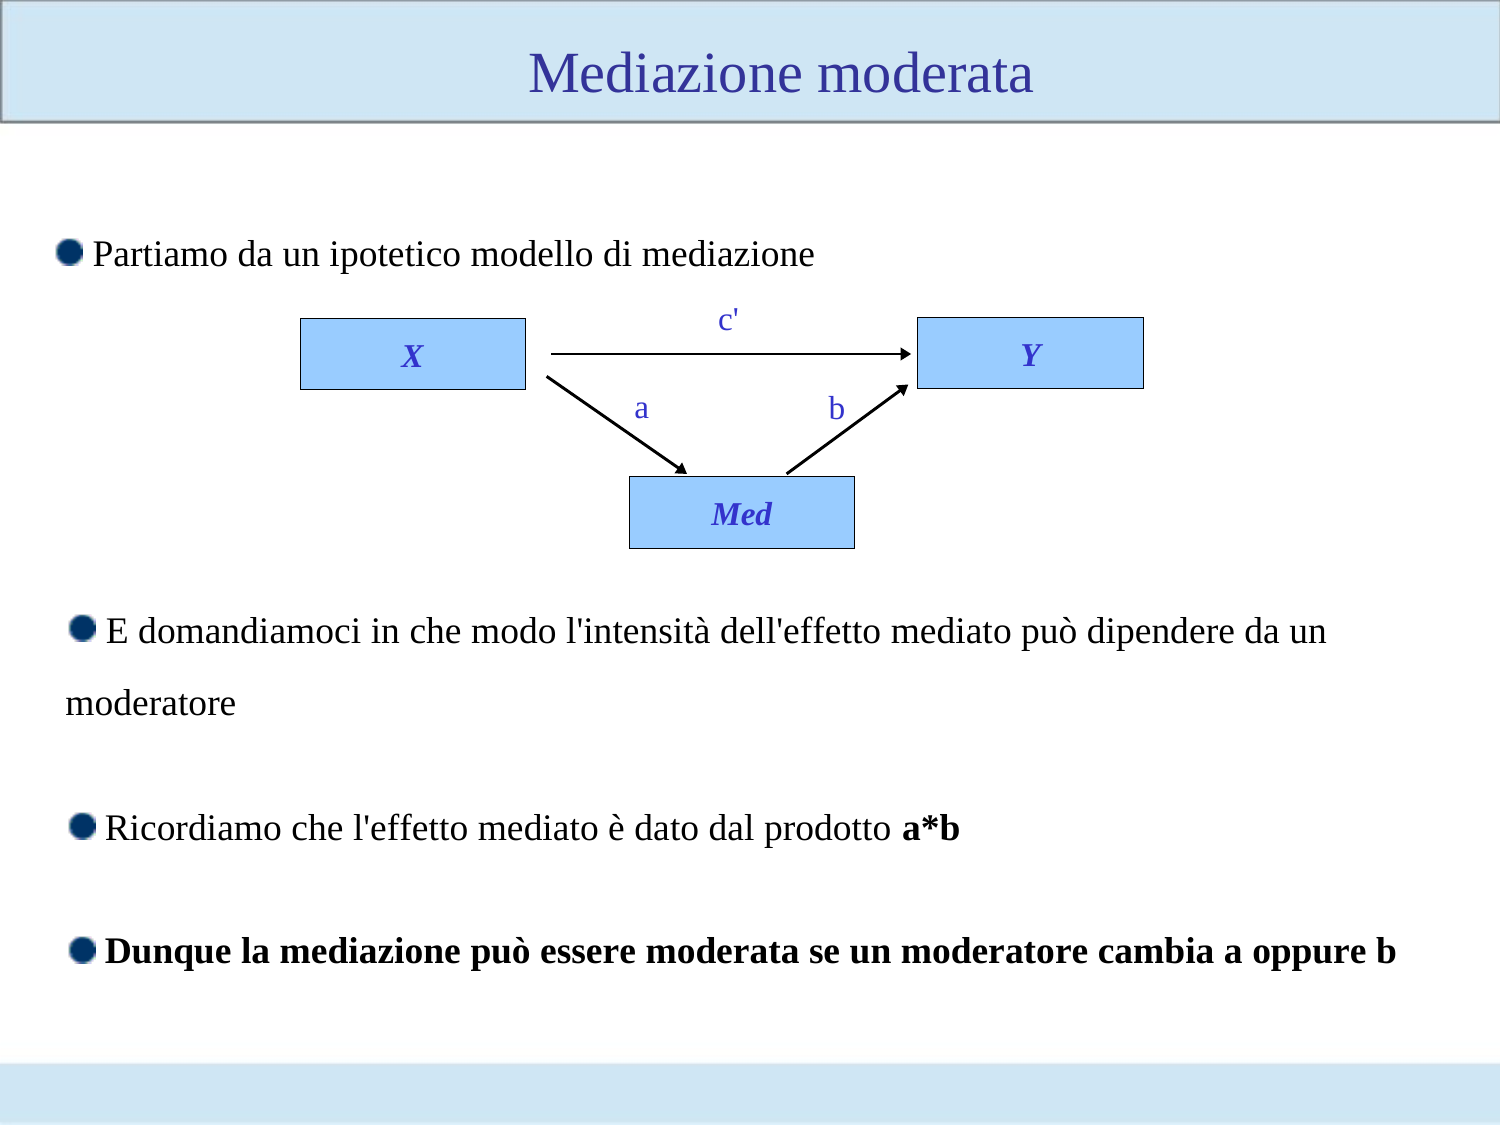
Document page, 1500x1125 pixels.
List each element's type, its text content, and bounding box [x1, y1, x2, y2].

text_box a [545, 378, 736, 486]
text_box Y [917, 317, 1144, 389]
text_box Med [629, 476, 855, 549]
text_box X [300, 318, 526, 390]
picture [0, 0, 1500, 1125]
text_box c' [631, 289, 826, 378]
title Mediazione moderata [249, 21, 1313, 117]
text_box E domandiamoci in che modo l'intensità dell'effetto mediato può dipendere da un moderatore Ricordiamo che l'effetto mediato è dato dal prodotto a*b Dunque la mediazione può essere moderata se un moderatore cambia a oppure b [50, 563, 1476, 1104]
text_box b [736, 378, 938, 488]
text_box Partiamo da un ipotetico modello di mediazione [37, 187, 1463, 408]
